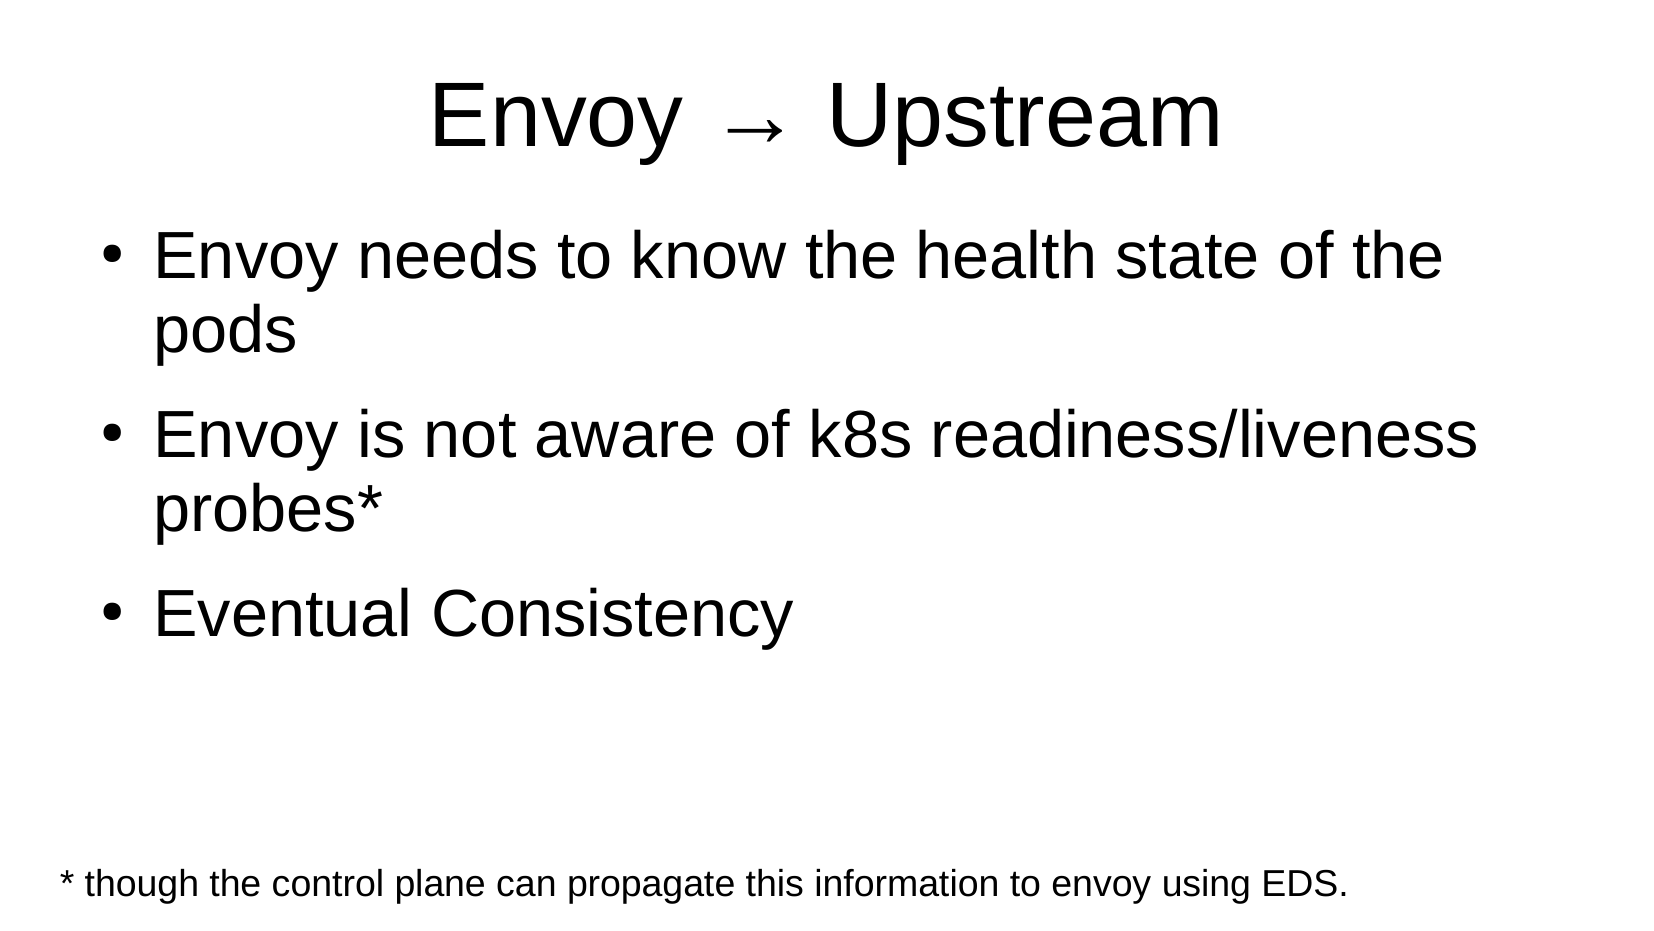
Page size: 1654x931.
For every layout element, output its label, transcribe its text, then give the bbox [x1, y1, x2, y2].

text_box * though the control plane can propagate this information to envoy using EDS. [45, 855, 1621, 912]
title Envoy → Upstream [82, 37, 1571, 193]
list Envoy needs to know the health state of the pods Envoy is not aware of k8s readiness/liveness probes* Eventual Consistency [82, 217, 1571, 758]
